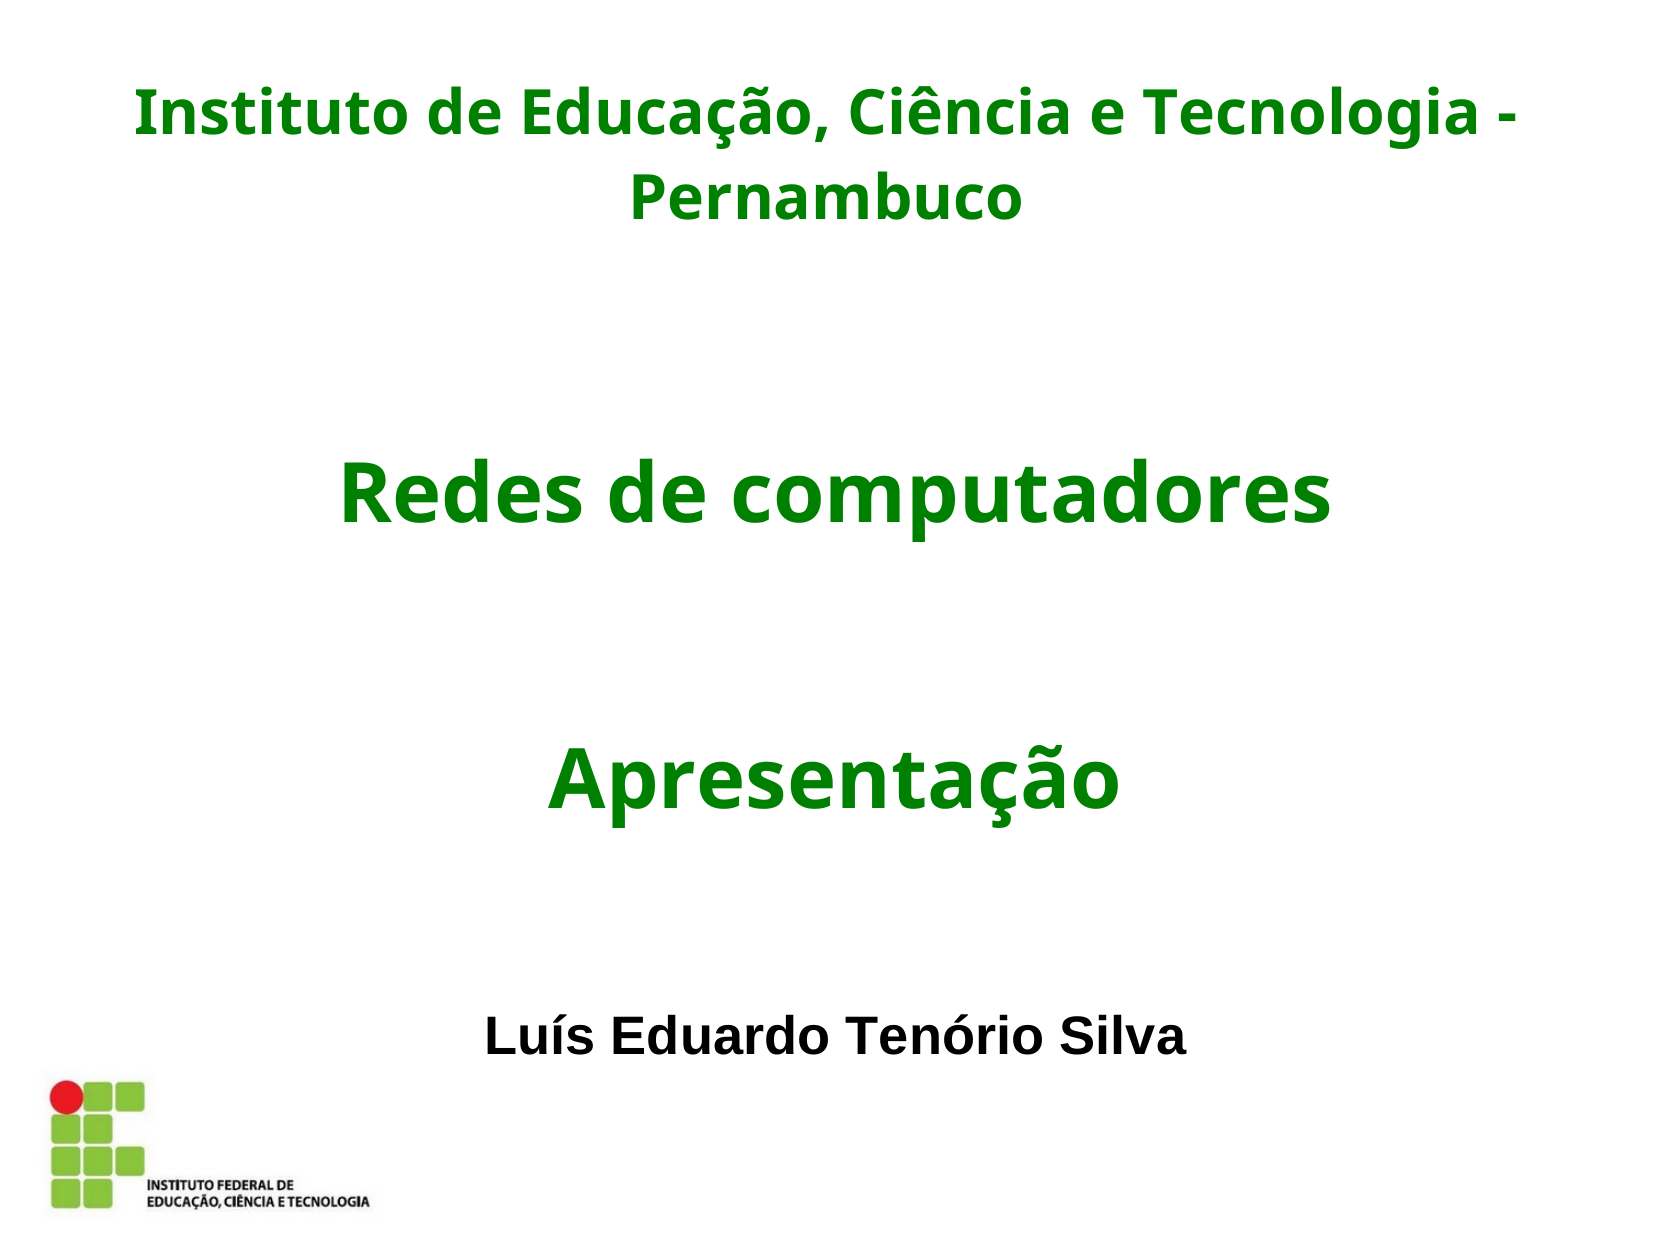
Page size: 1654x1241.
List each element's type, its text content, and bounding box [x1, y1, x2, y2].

list Redes de computadores Apresentação Luís Eduardo Tenório Silva [82, 290, 1571, 1154]
picture [33, 1062, 384, 1230]
title Instituto de Educação, Ciência e Tecnologia - Pernambuco [82, 49, 1571, 257]
